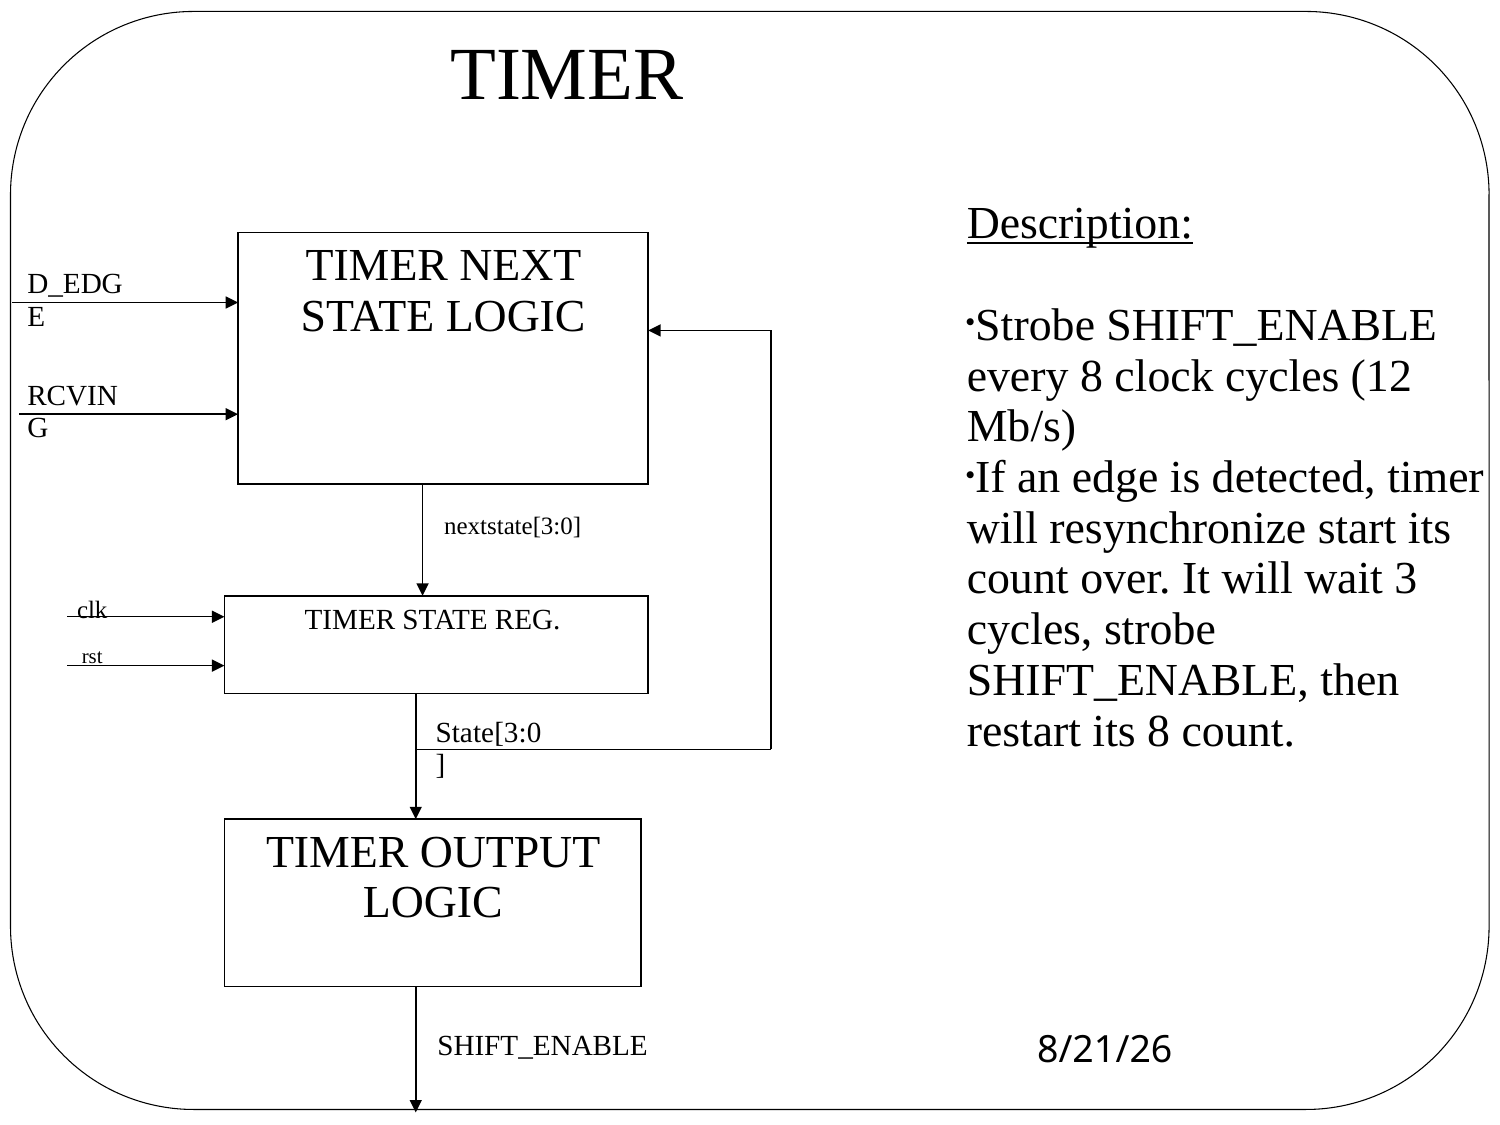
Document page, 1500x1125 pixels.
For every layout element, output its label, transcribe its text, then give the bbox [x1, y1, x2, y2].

text_box TIMER NEXT STATE LOGIC [238, 232, 649, 485]
text_box rst [67, 637, 179, 663]
text_box TIMER OUTPUT LOGIC [224, 819, 642, 987]
text_box TIMER STATE REG. [224, 595, 649, 694]
text_box D_EDGE [12, 260, 150, 296]
text_box clk [62, 588, 204, 625]
text_box nextstate[3:0] [429, 504, 607, 550]
text_box SHIFT_ENABLE [422, 1021, 693, 1050]
text_box State[3:0] [420, 709, 558, 745]
text_box RCVING [12, 372, 150, 408]
text_box Description: Strobe SHIFT_ENABLE every 8 clock cycles (12 Mb/s) If an edge is detected, timer will resynchronize start its count over. It will wait 3 cycles, strobe SHIFT_ENABLE, then restart its 8 count. [952, 190, 1500, 589]
text_box TIMER [435, 24, 802, 128]
